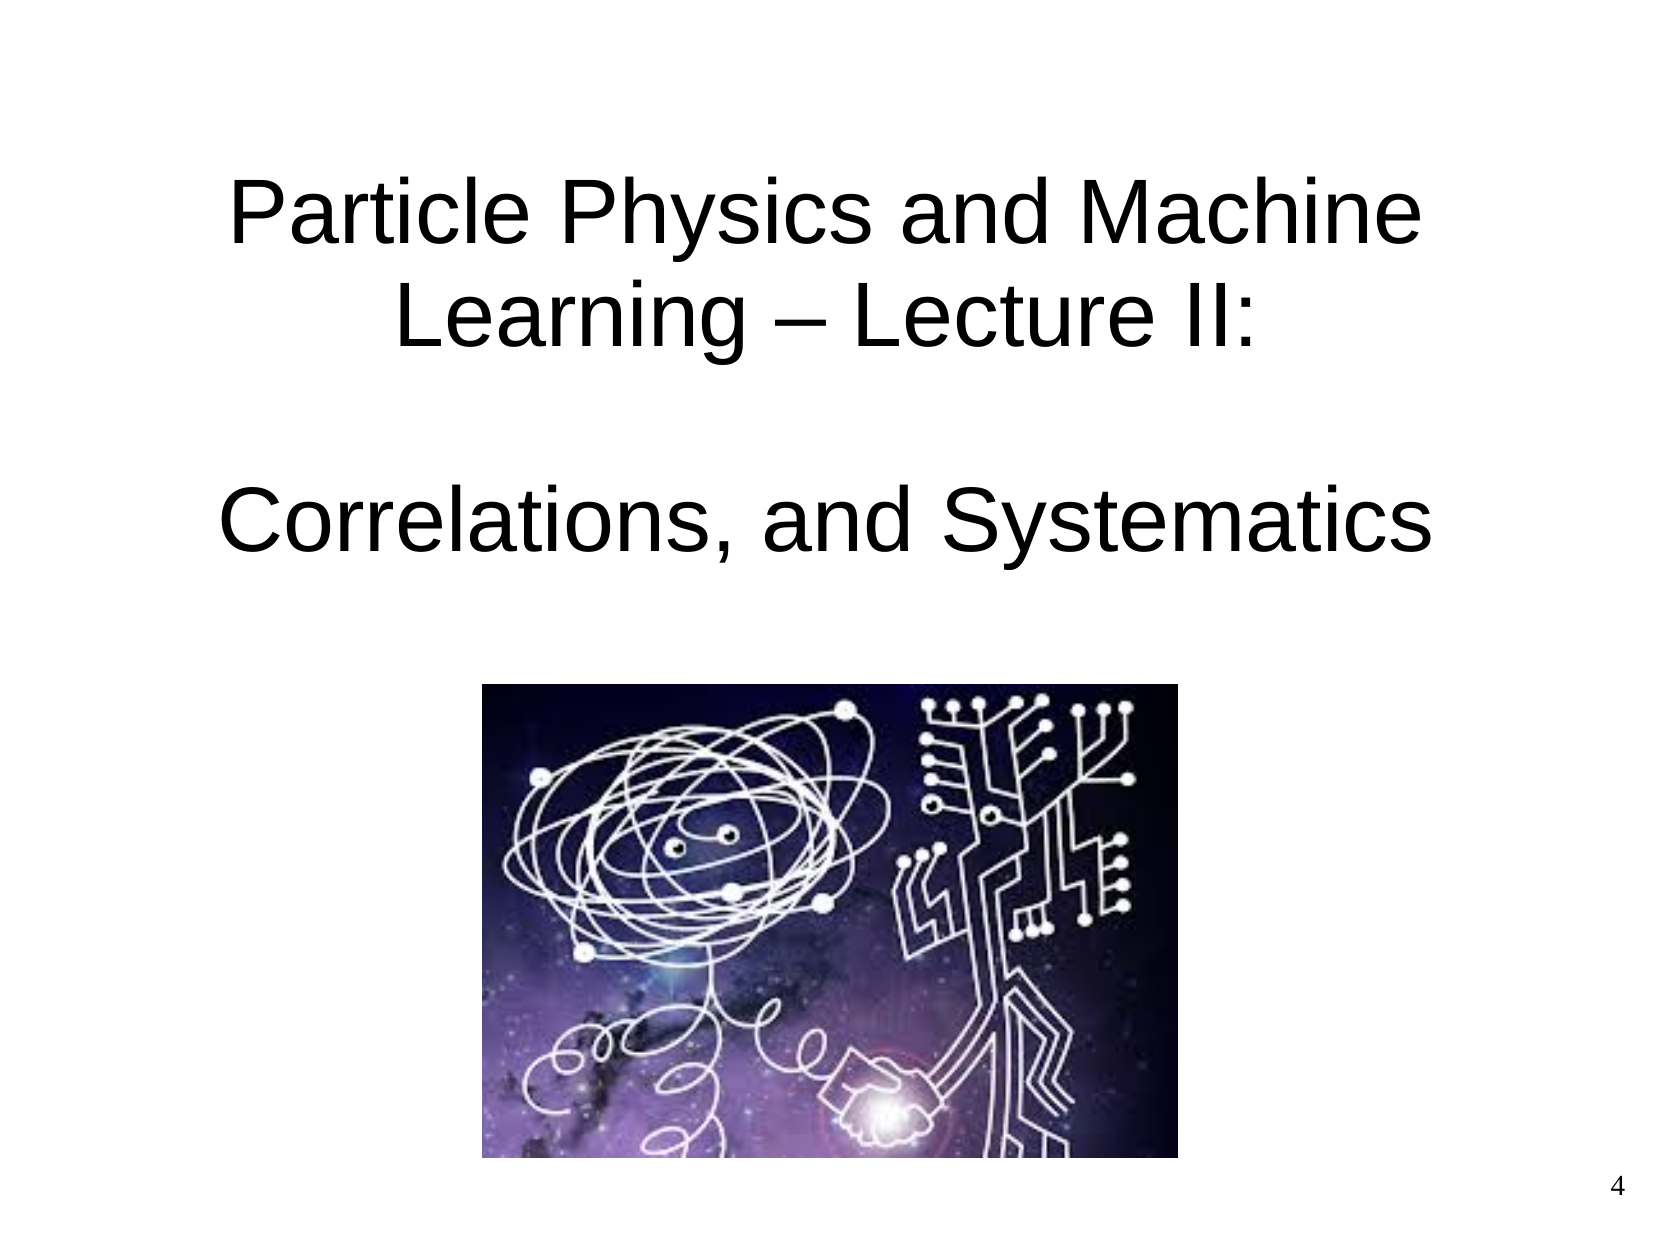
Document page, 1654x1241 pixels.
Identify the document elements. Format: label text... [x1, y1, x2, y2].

picture [482, 684, 1178, 1158]
title Particle Physics and Machine Learning – Lecture II: Correlations, and Systematics [82, 57, 1571, 674]
